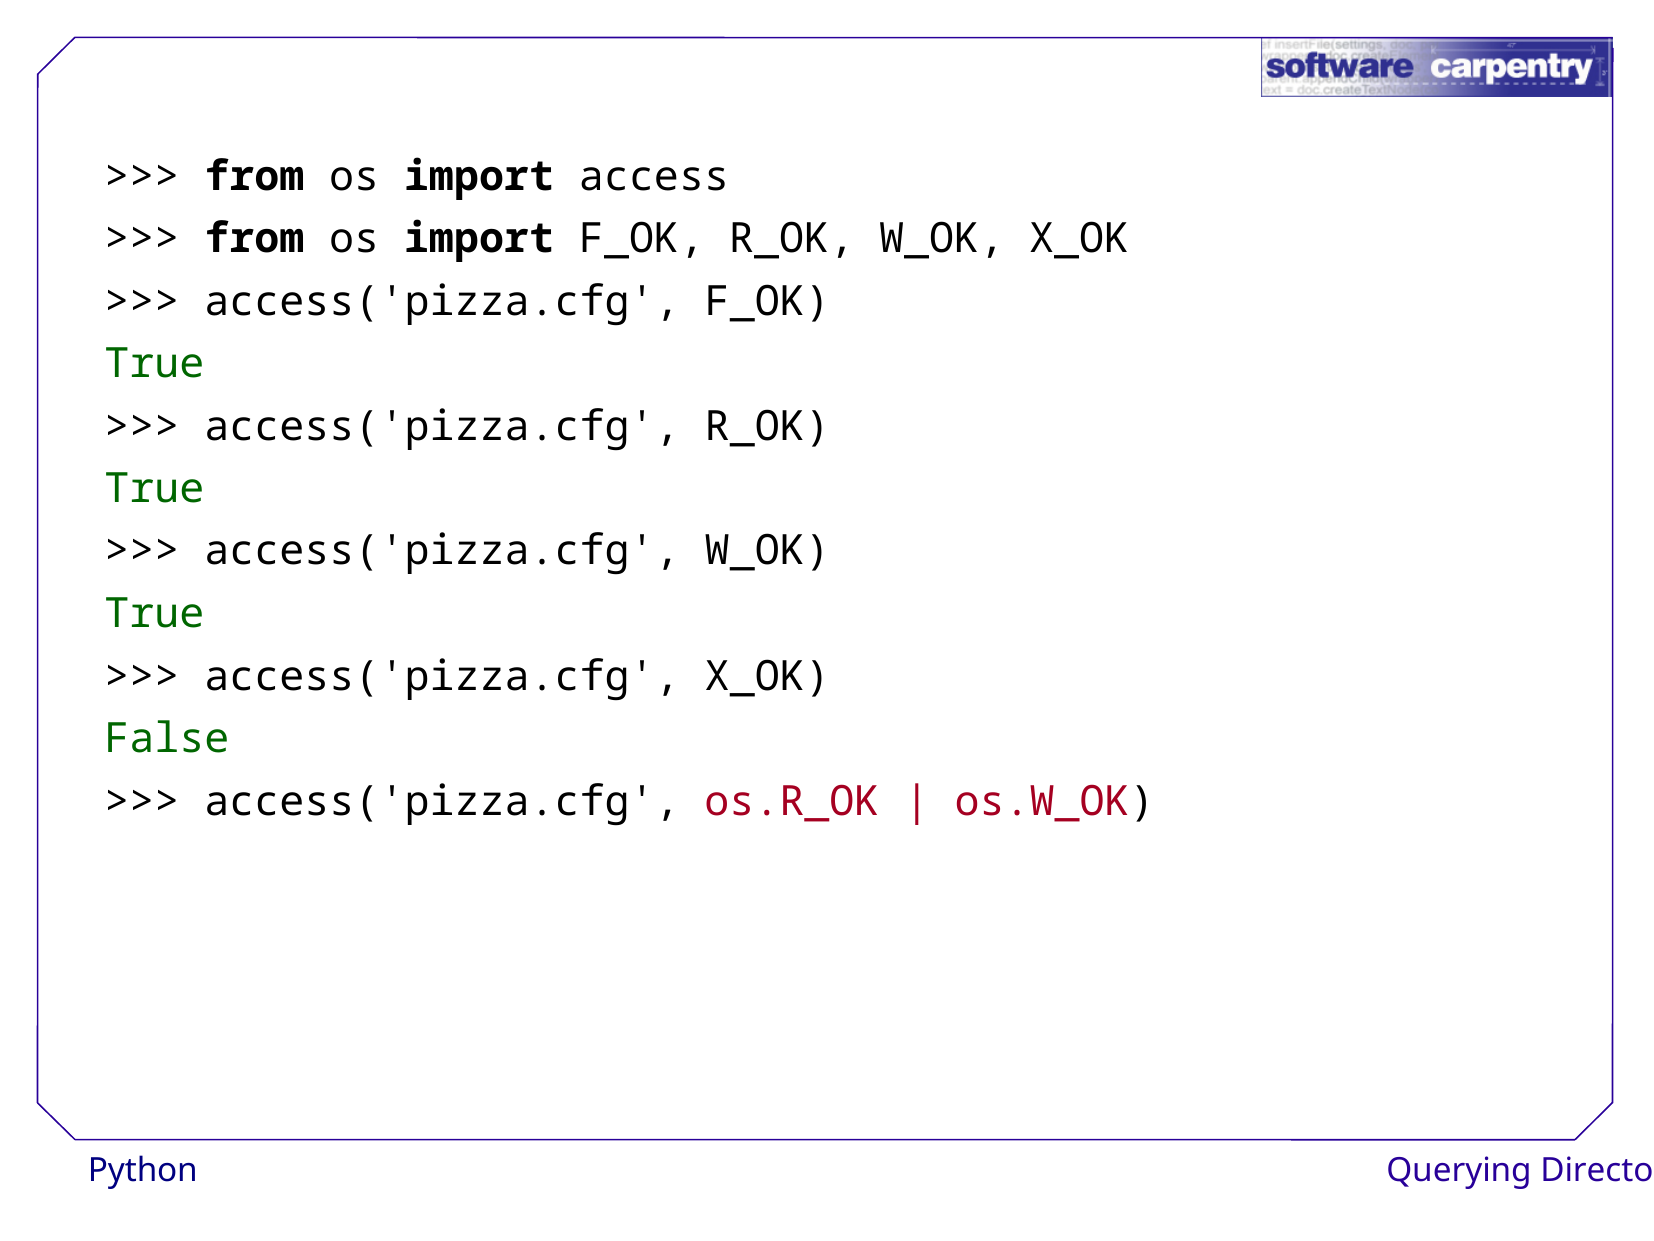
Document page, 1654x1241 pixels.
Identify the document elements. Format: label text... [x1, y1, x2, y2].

picture [1261, 39, 1613, 97]
text_box >>> from os import access >>> from os import F_OK, R_OK, W_OK, X_OK >>> access('pizza.cfg', F_OK) True >>> access('pizza.cfg', R_OK) True >>> access('pizza.cfg', W_OK) True >>> access('pizza.cfg', X_OK) False >>> access('pizza.cfg', os.R_OK | os.W_OK) [89, 128, 1512, 1037]
